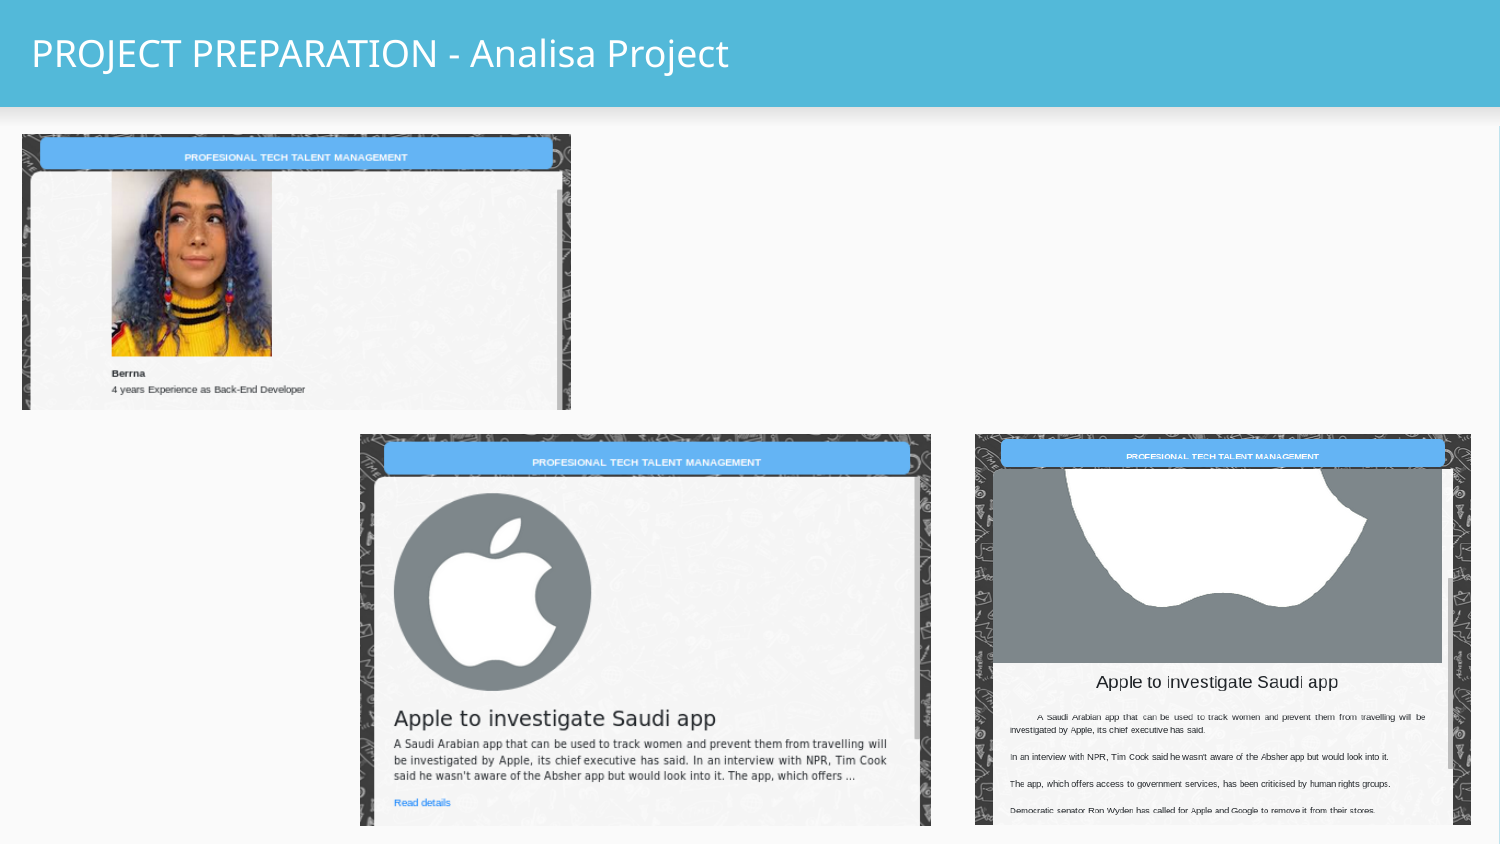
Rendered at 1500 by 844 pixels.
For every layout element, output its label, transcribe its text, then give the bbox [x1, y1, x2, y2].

picture [22, 134, 571, 410]
picture [975, 434, 1471, 825]
title PROJECT PREPARATION - Analisa Project [16, 2, 1464, 102]
picture [360, 434, 931, 826]
